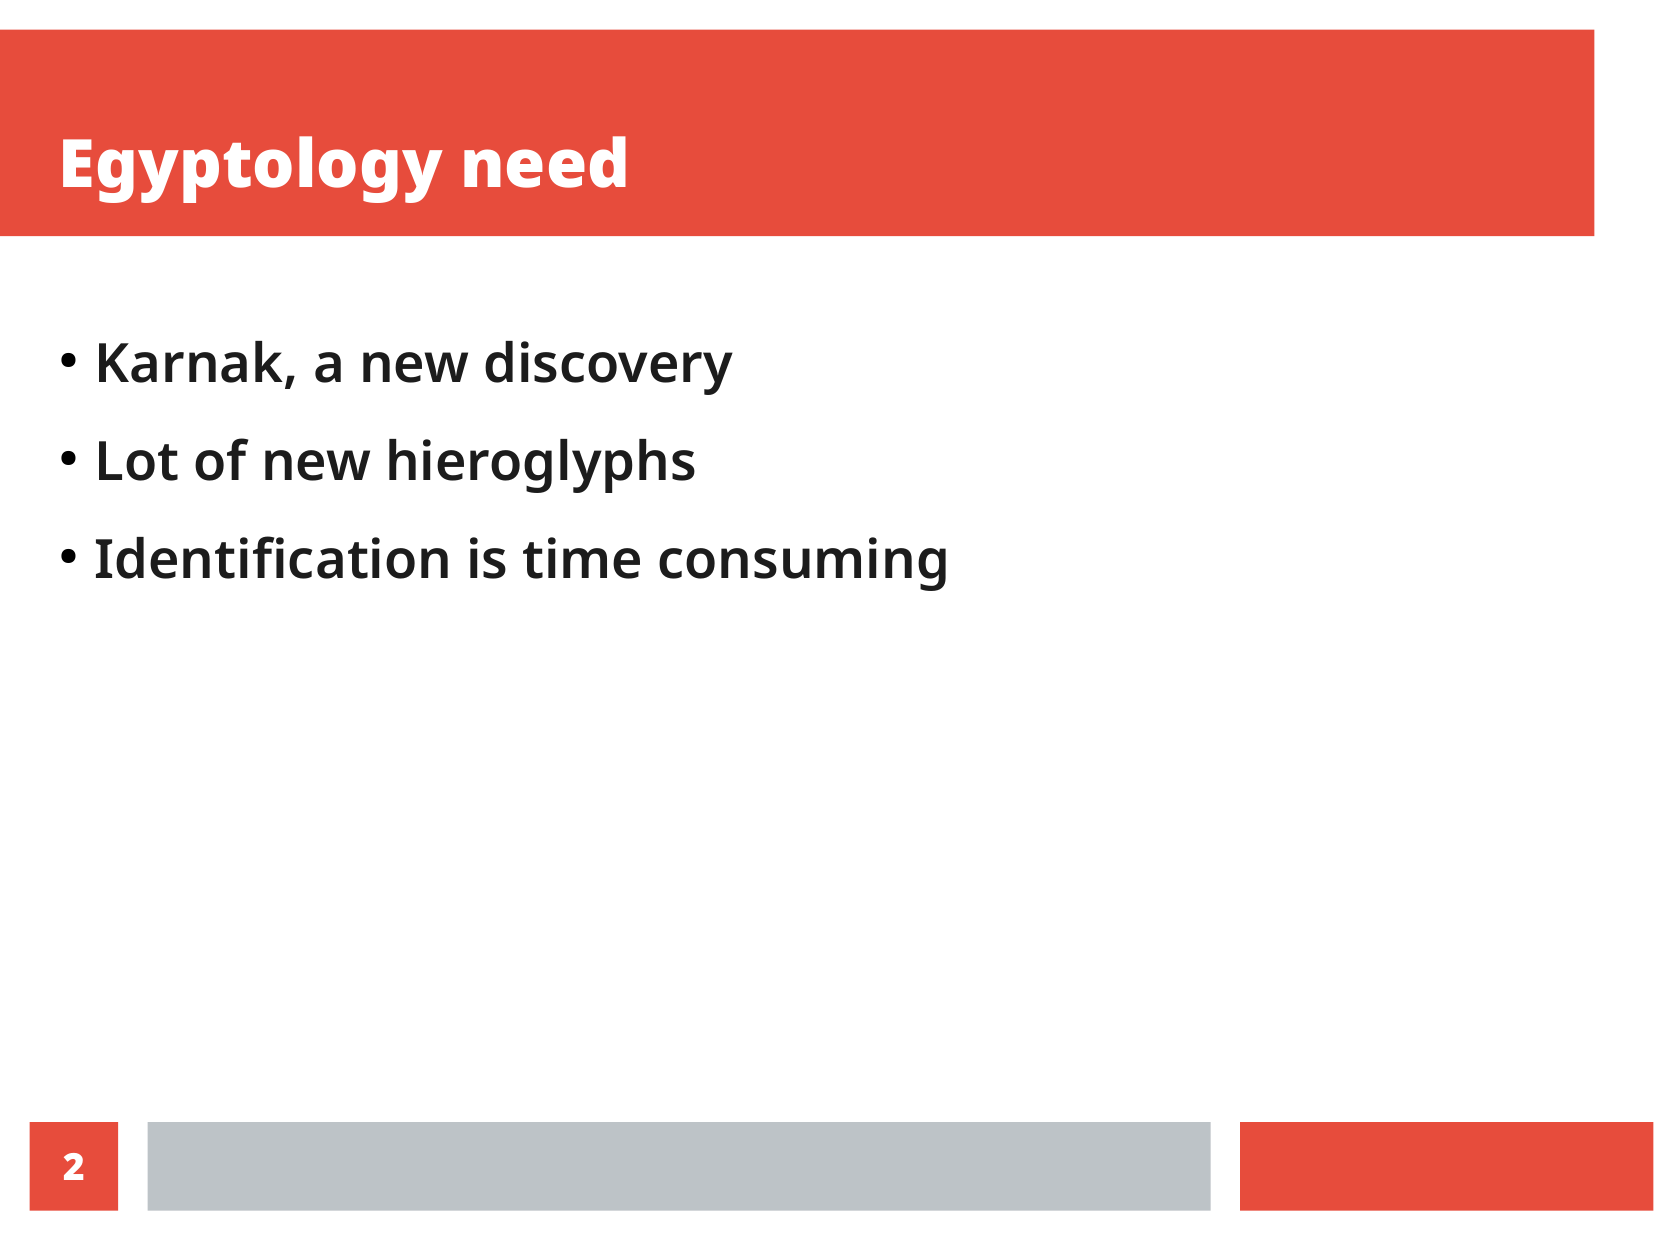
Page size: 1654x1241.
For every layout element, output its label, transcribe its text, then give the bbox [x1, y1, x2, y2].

title Egyptology need [59, 59, 1595, 207]
list Karnak, a new discovery Lot of new hieroglyphs Identification is time consuming [59, 324, 1565, 1093]
